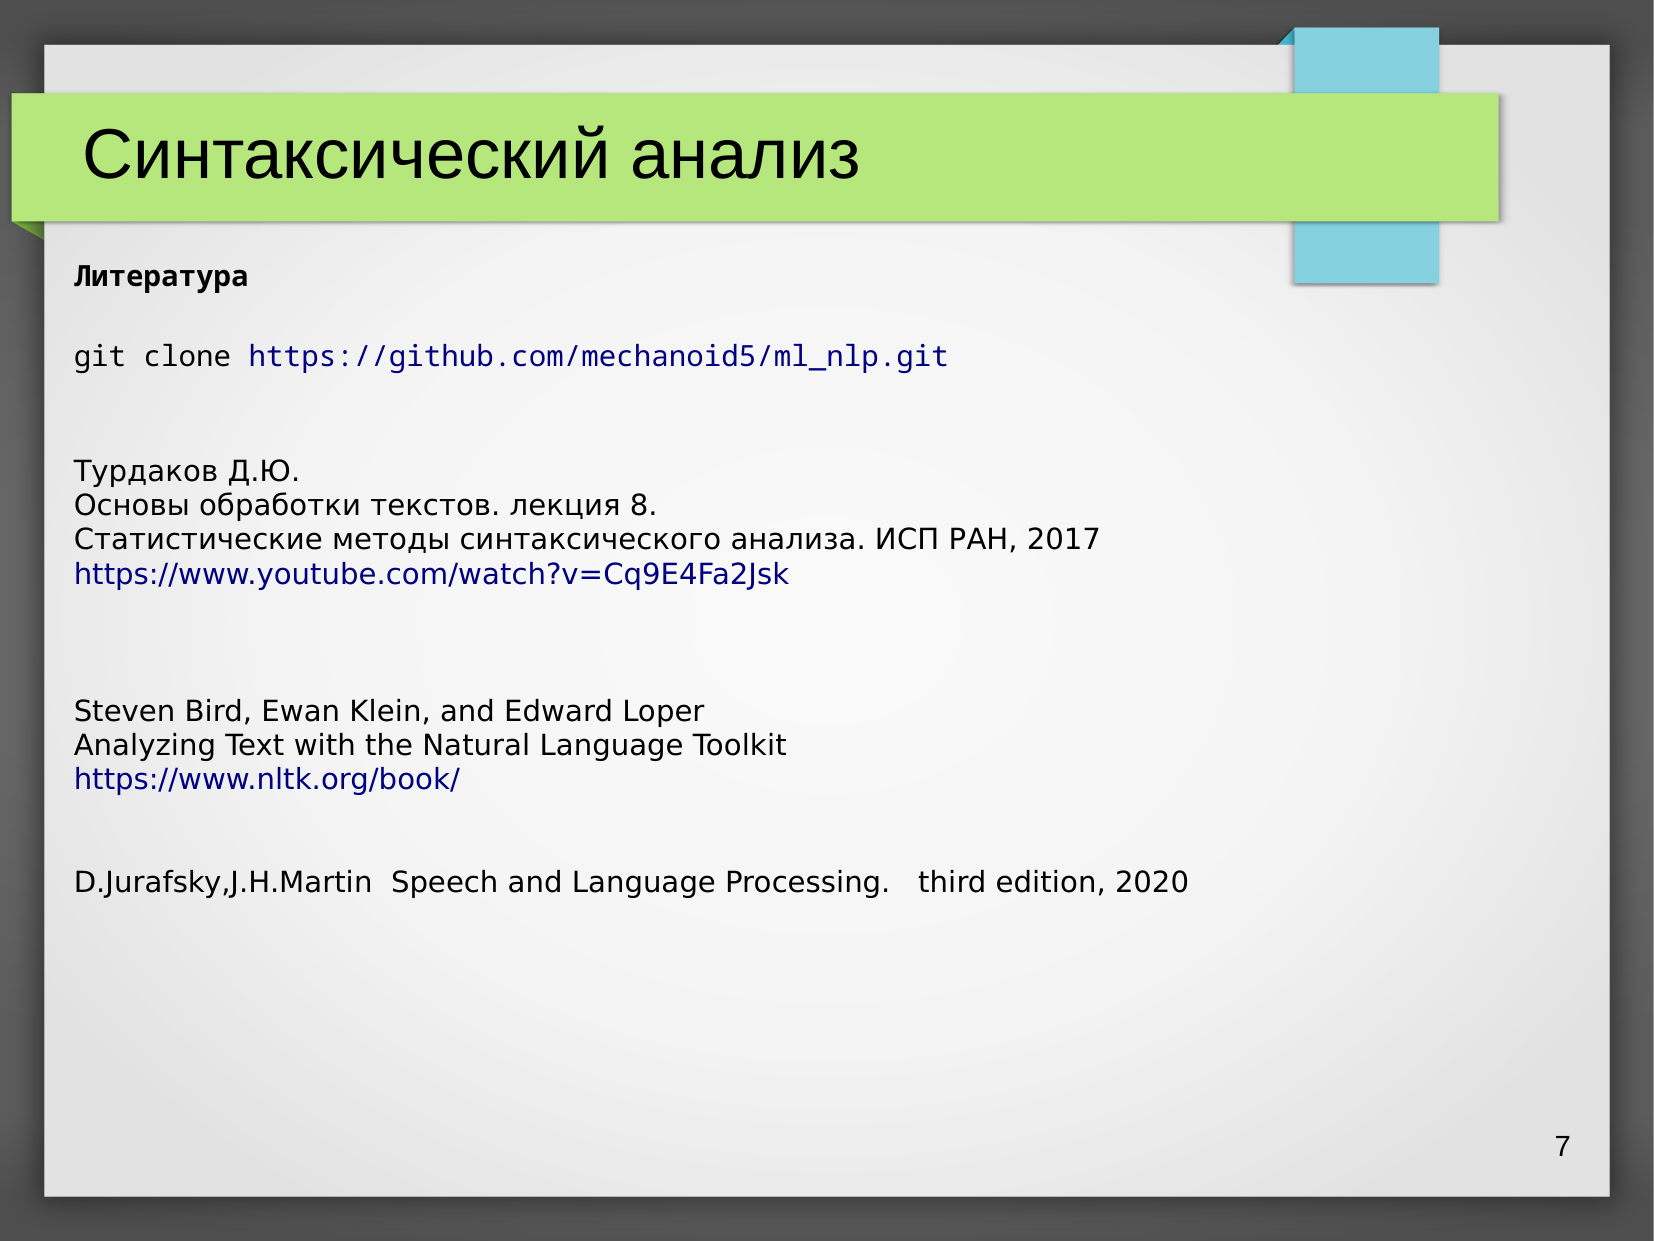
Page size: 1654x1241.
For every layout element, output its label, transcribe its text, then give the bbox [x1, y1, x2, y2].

text_box Литература git clone https://github.com/mechanoid5/ml_nlp.git Турдаков Д.Ю. Основы обработки текстов. лекция 8. Статистические методы синтаксического анализа. ИСП РАН, 2017 https://www.youtube.com/watch?v=Cq9E4Fa2Jsk Steven Bird, Ewan Klein, and Edward Loper Analyzing Text with the Natural Language Toolkit https://www.nltk.org/book/ D.Jurafsky,J.H.Martin Speech and Language Processing. third edition, 2020 [59, 248, 1583, 934]
title Синтаксический анализ [82, 114, 993, 194]
picture [0, 0, 1654, 1241]
